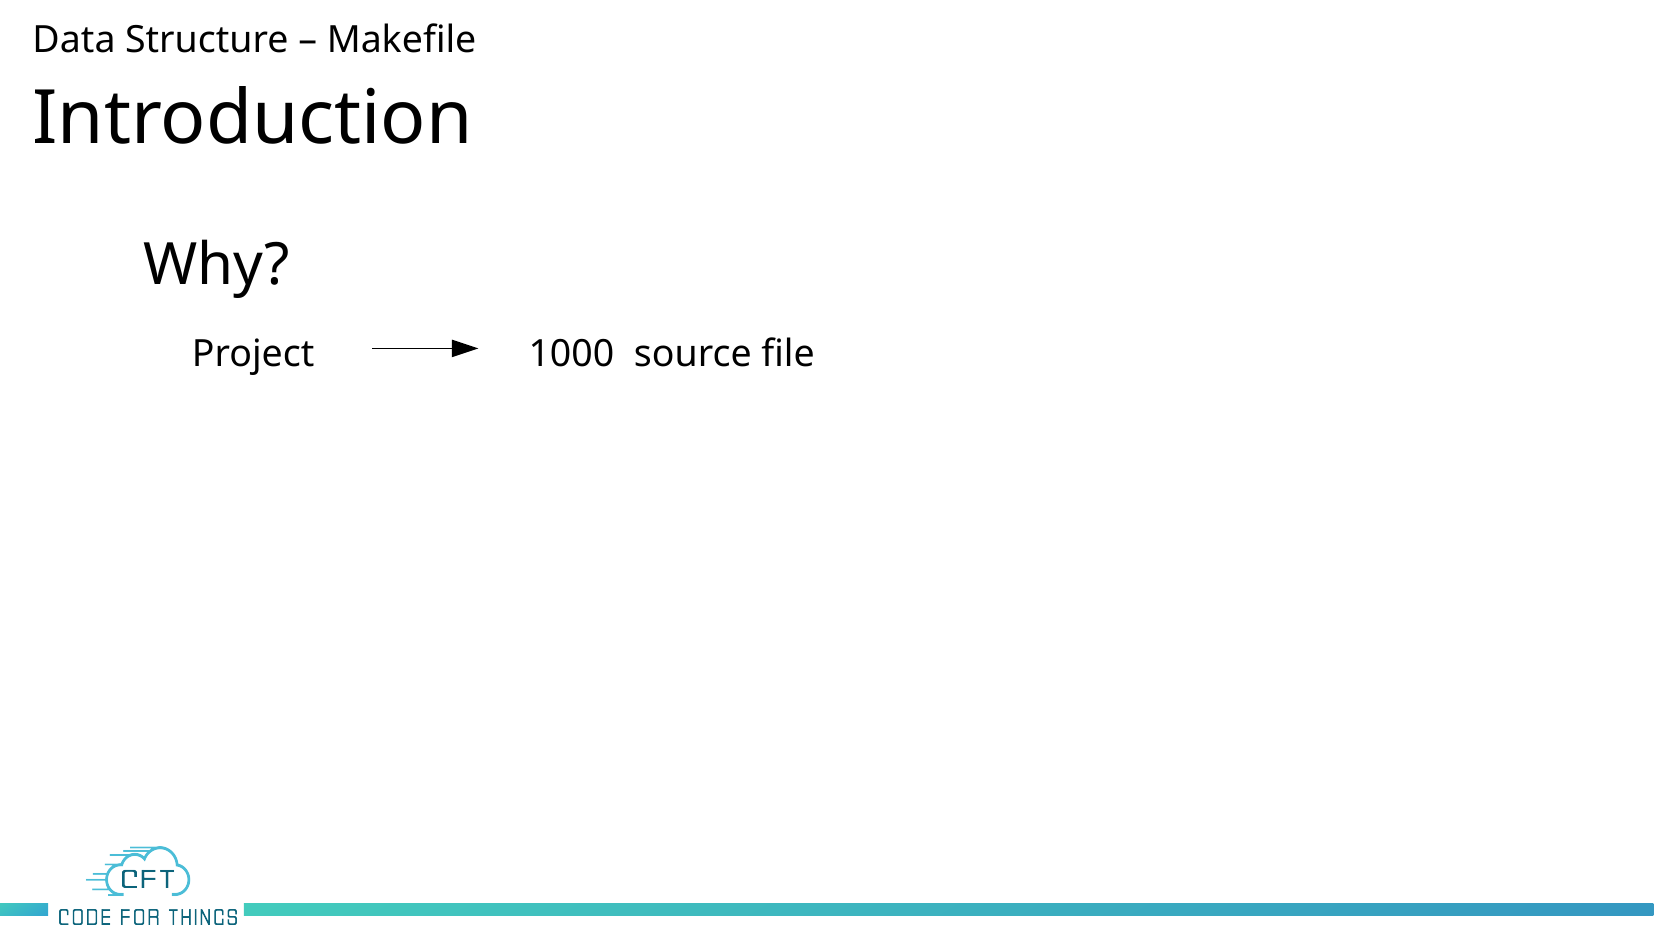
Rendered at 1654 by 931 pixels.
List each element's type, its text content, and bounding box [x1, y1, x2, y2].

text_box Project [106, 318, 344, 388]
picture [59, 846, 237, 925]
title Data Structure – Makefile Introduction [32, 12, 1184, 166]
text_box Why? [57, 214, 378, 298]
text_box 1000 source file [513, 318, 856, 378]
